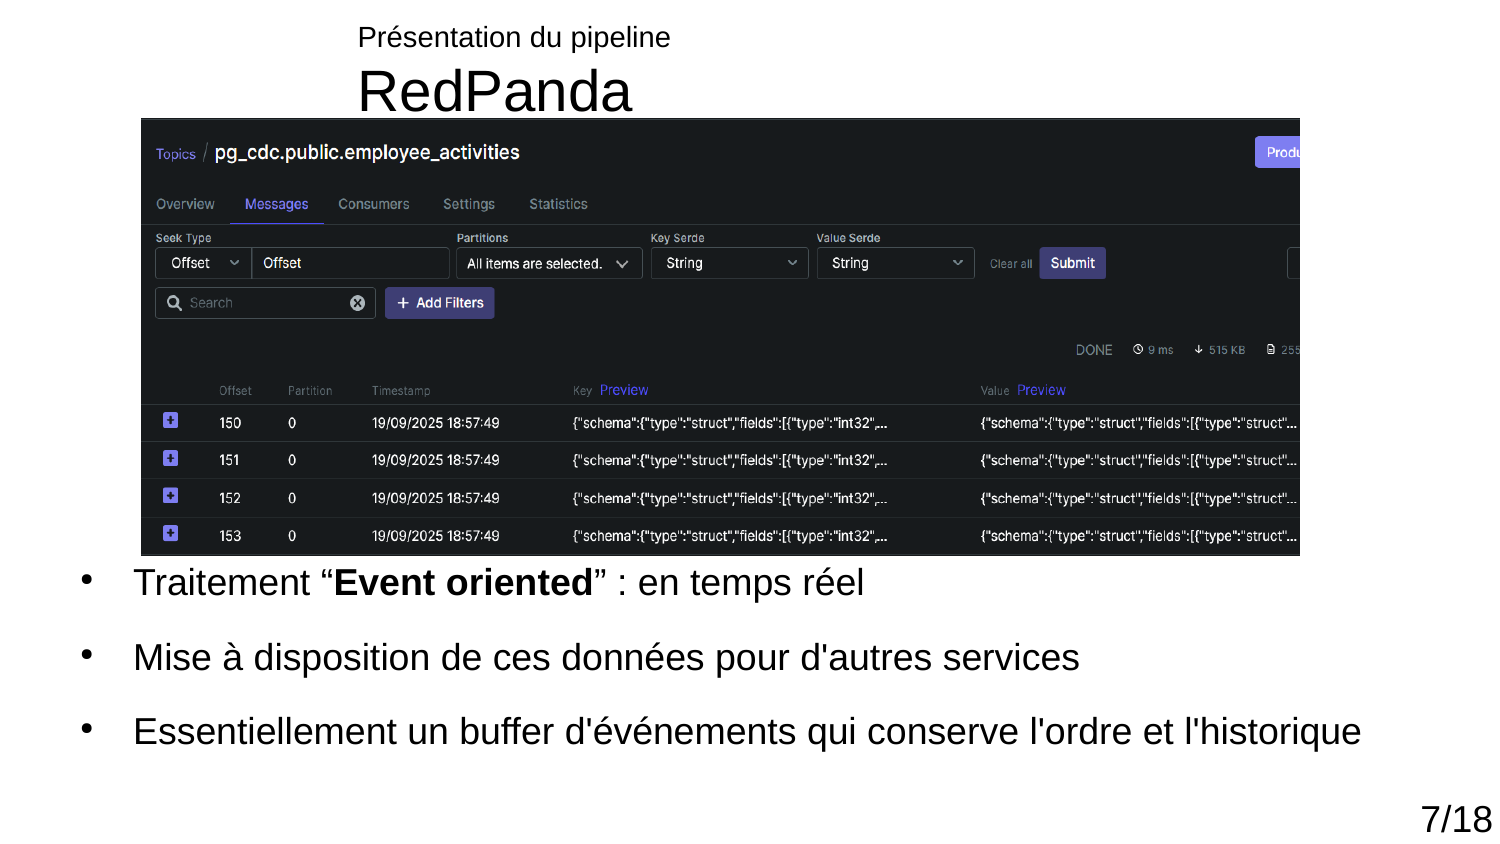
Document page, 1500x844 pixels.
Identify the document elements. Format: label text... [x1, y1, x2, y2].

picture [141, 118, 1300, 556]
title Présentation du pipeline RedPanda [342, 3, 1498, 154]
text_box 7/18 [1405, 791, 1500, 844]
list Traitement “Event oriented” : en temps réel Mise à disposition de ces données pour d'autres services Essentiellement un buffer d'événements qui conserve l'ordre et l'historique [47, 543, 1380, 686]
